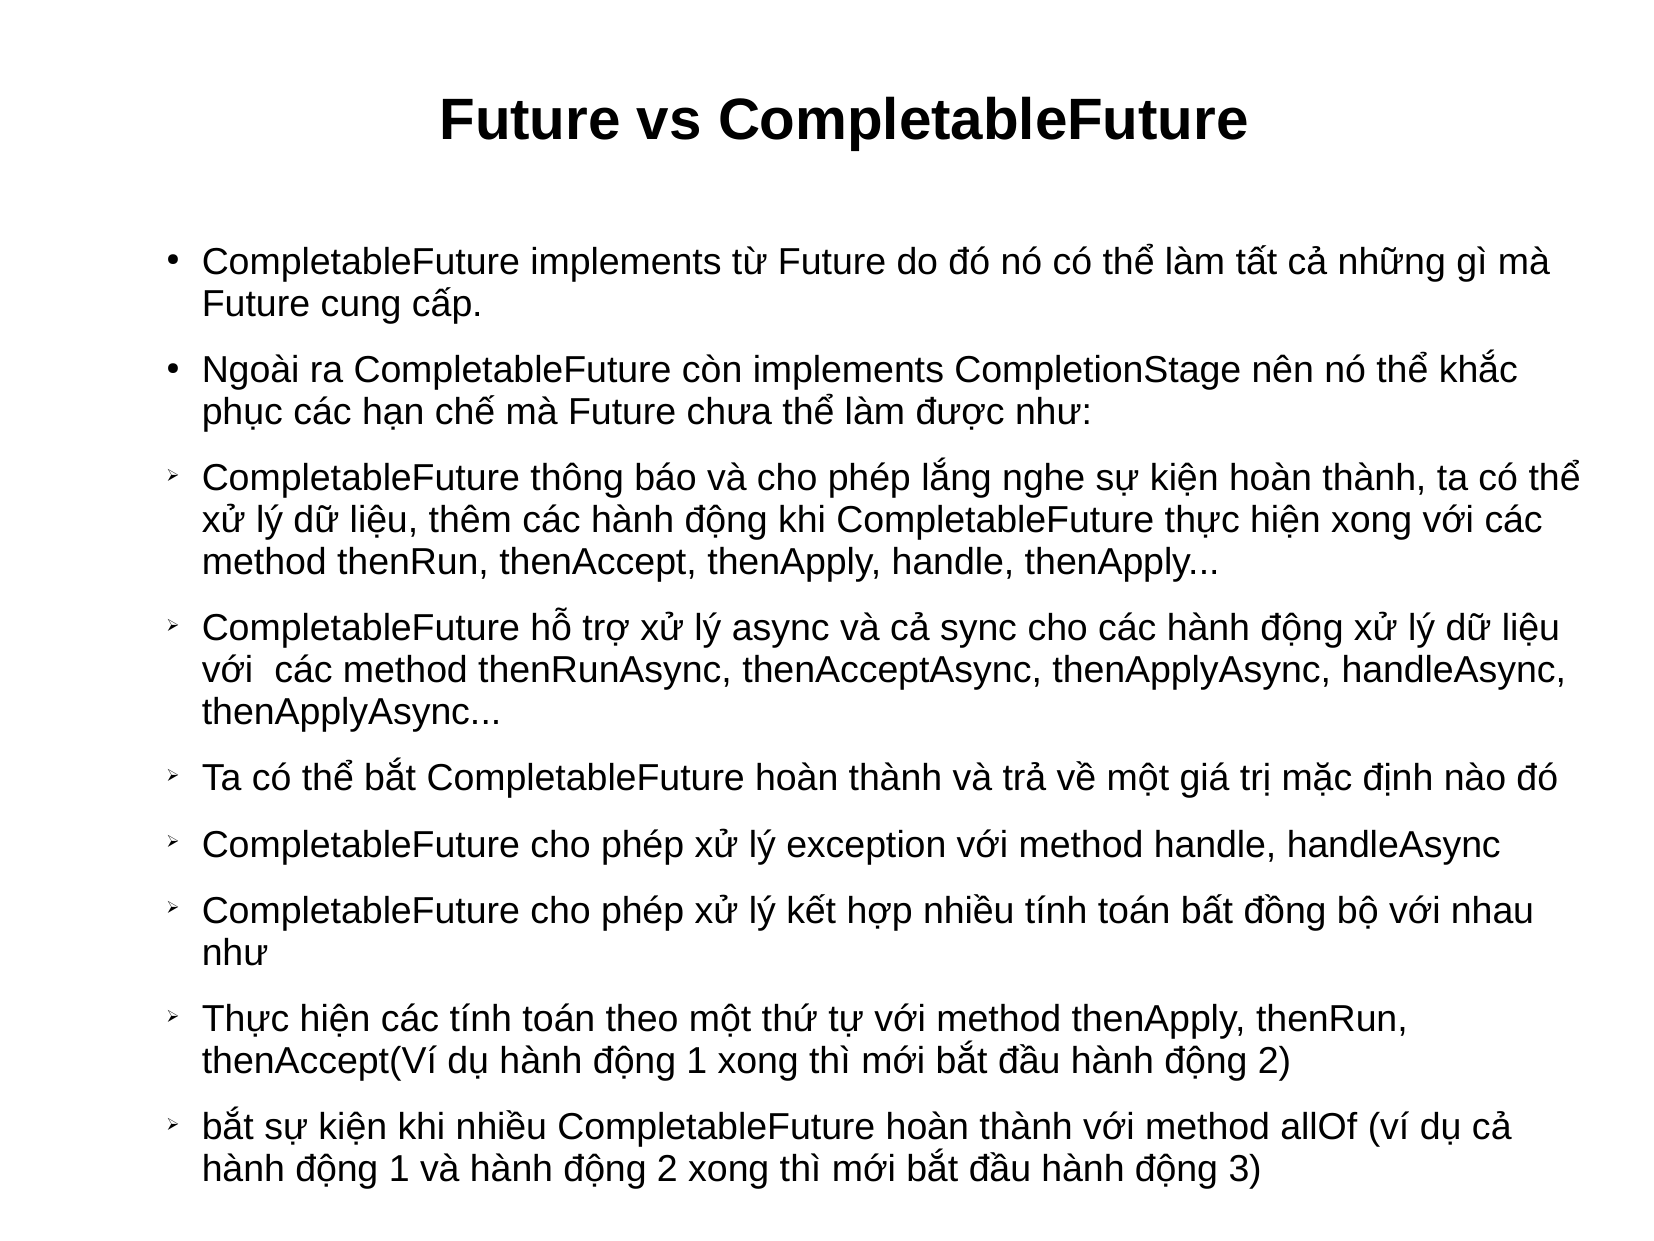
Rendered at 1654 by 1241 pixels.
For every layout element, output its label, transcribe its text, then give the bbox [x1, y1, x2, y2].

text_box CompletableFuture implements từ Future do đó nó có thể làm tất cả những gì mà Future cung cấp. Ngoài ra CompletableFuture còn implements CompletionStage nên nó thể khắc phục các hạn chế mà Future chưa thể làm được như: CompletableFuture thông báo và cho phép lắng nghe sự kiện hoàn thành, ta có thể xử lý dữ liệu, thêm các hành động khi CompletableFuture thực hiện xong với các method thenRun, thenAccept, thenApply, handle, thenApply... CompletableFuture hỗ trợ xử lý async và cả sync cho các hành động xử lý dữ liệu với các method thenRunAsync, thenAcceptAsync, thenApplyAsync, handleAsync, thenApplyAsync... Ta có thể bắt CompletableFuture hoàn thành và trả về một giá trị mặc định nào đó CompletableFuture cho phép xử lý exception với method handle, handleAsync CompletableFuture cho phép xử lý kết hợp nhiều tính toán bất đồng bộ với nhau như Thực hiện các tính toán theo một thứ tự với method thenApply, thenRun, thenAccept(Ví dụ hành động 1 xong thì mới bắt đầu hành động 2) bắt sự kiện khi nhiều CompletableFuture hoàn thành với method allOf (ví dụ cả hành động 1 và hành động 2 xong thì mới bắt đầu hành động 3) [151, 232, 1606, 1198]
title Future vs CompletableFuture [82, 49, 1571, 181]
